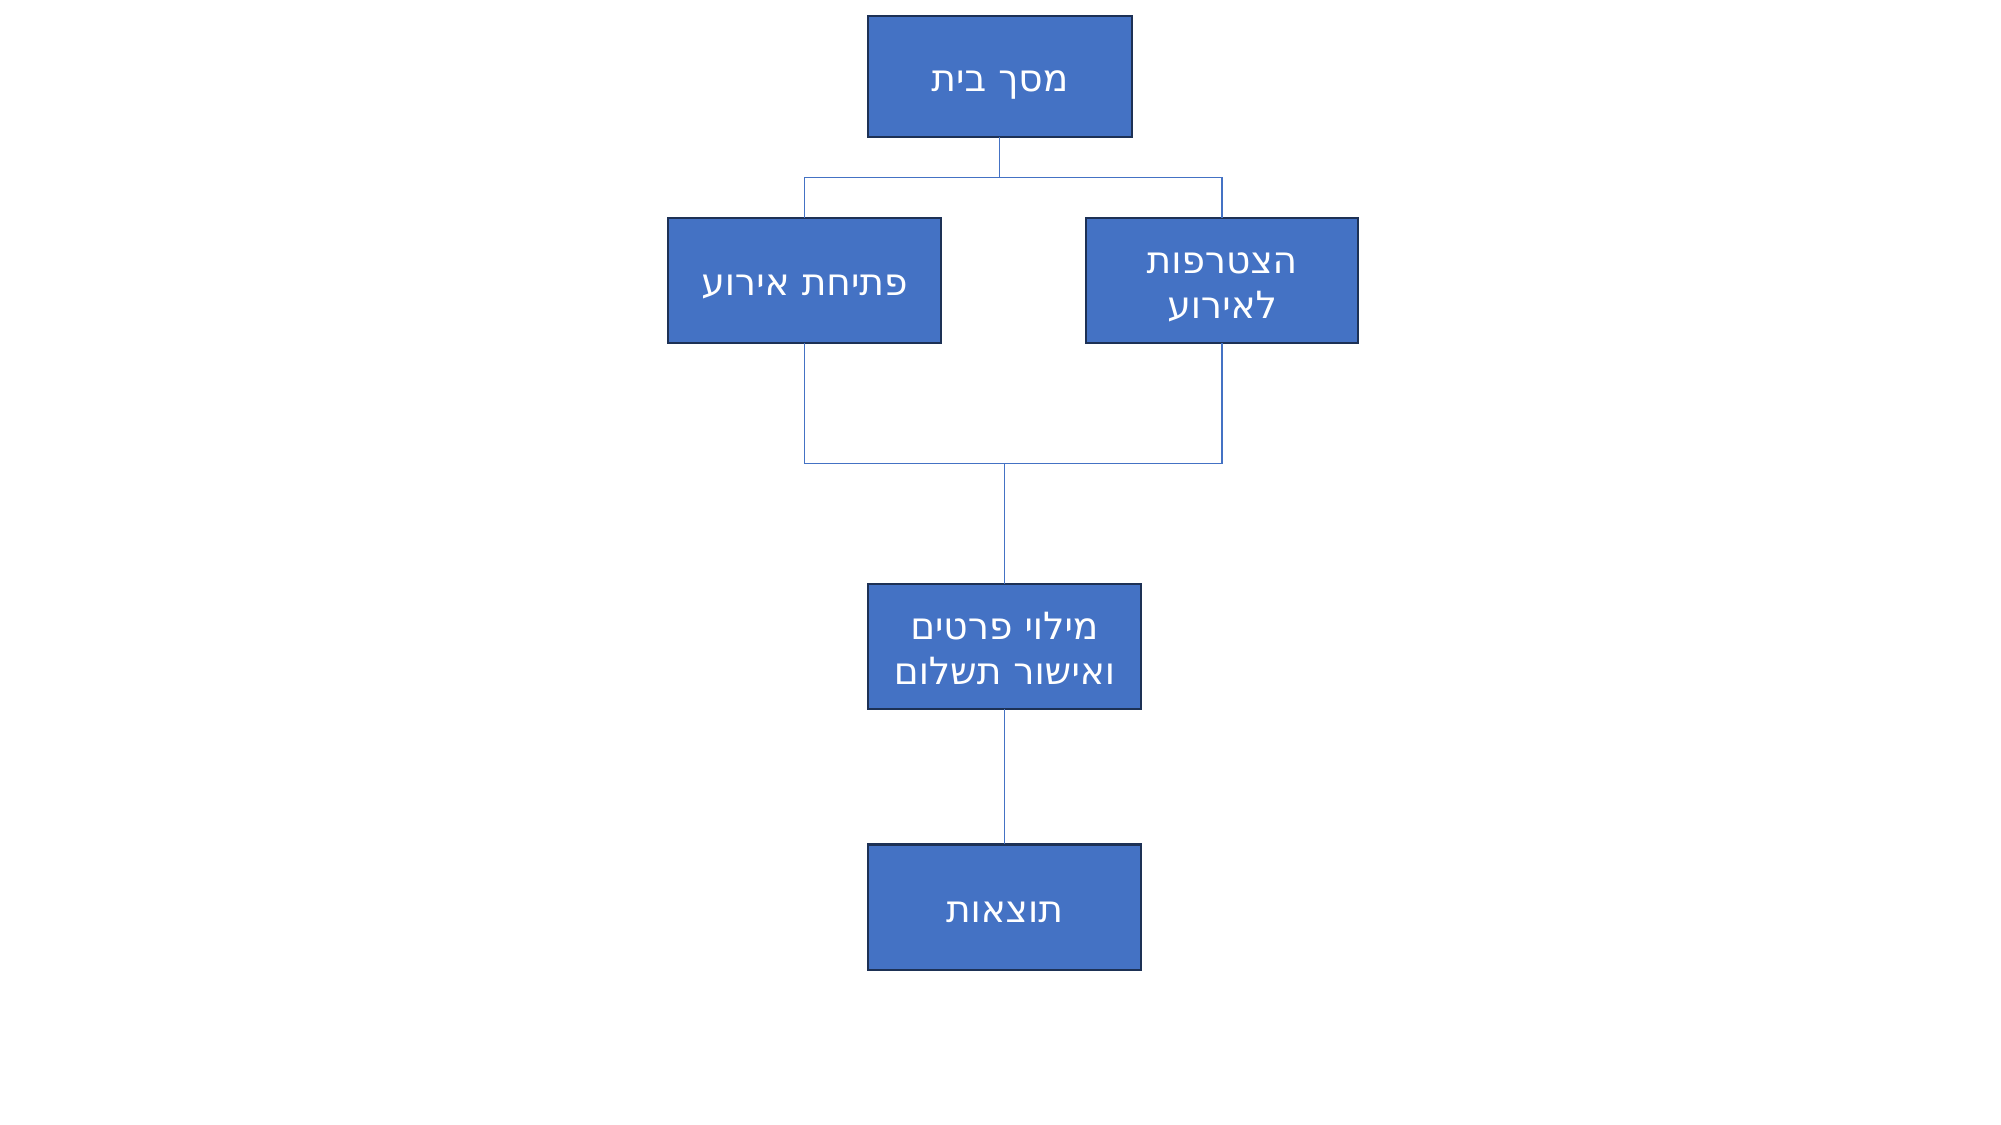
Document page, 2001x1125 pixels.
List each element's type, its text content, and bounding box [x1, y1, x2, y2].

text_box מילוי פרטים ואישור תשלום [868, 583, 1141, 710]
text_box מסך בית [868, 16, 1132, 138]
text_box פתיחת אירוע [668, 217, 941, 344]
text_box הצטרפות לאירוע [1085, 217, 1359, 344]
text_box תוצאות [868, 844, 1141, 971]
